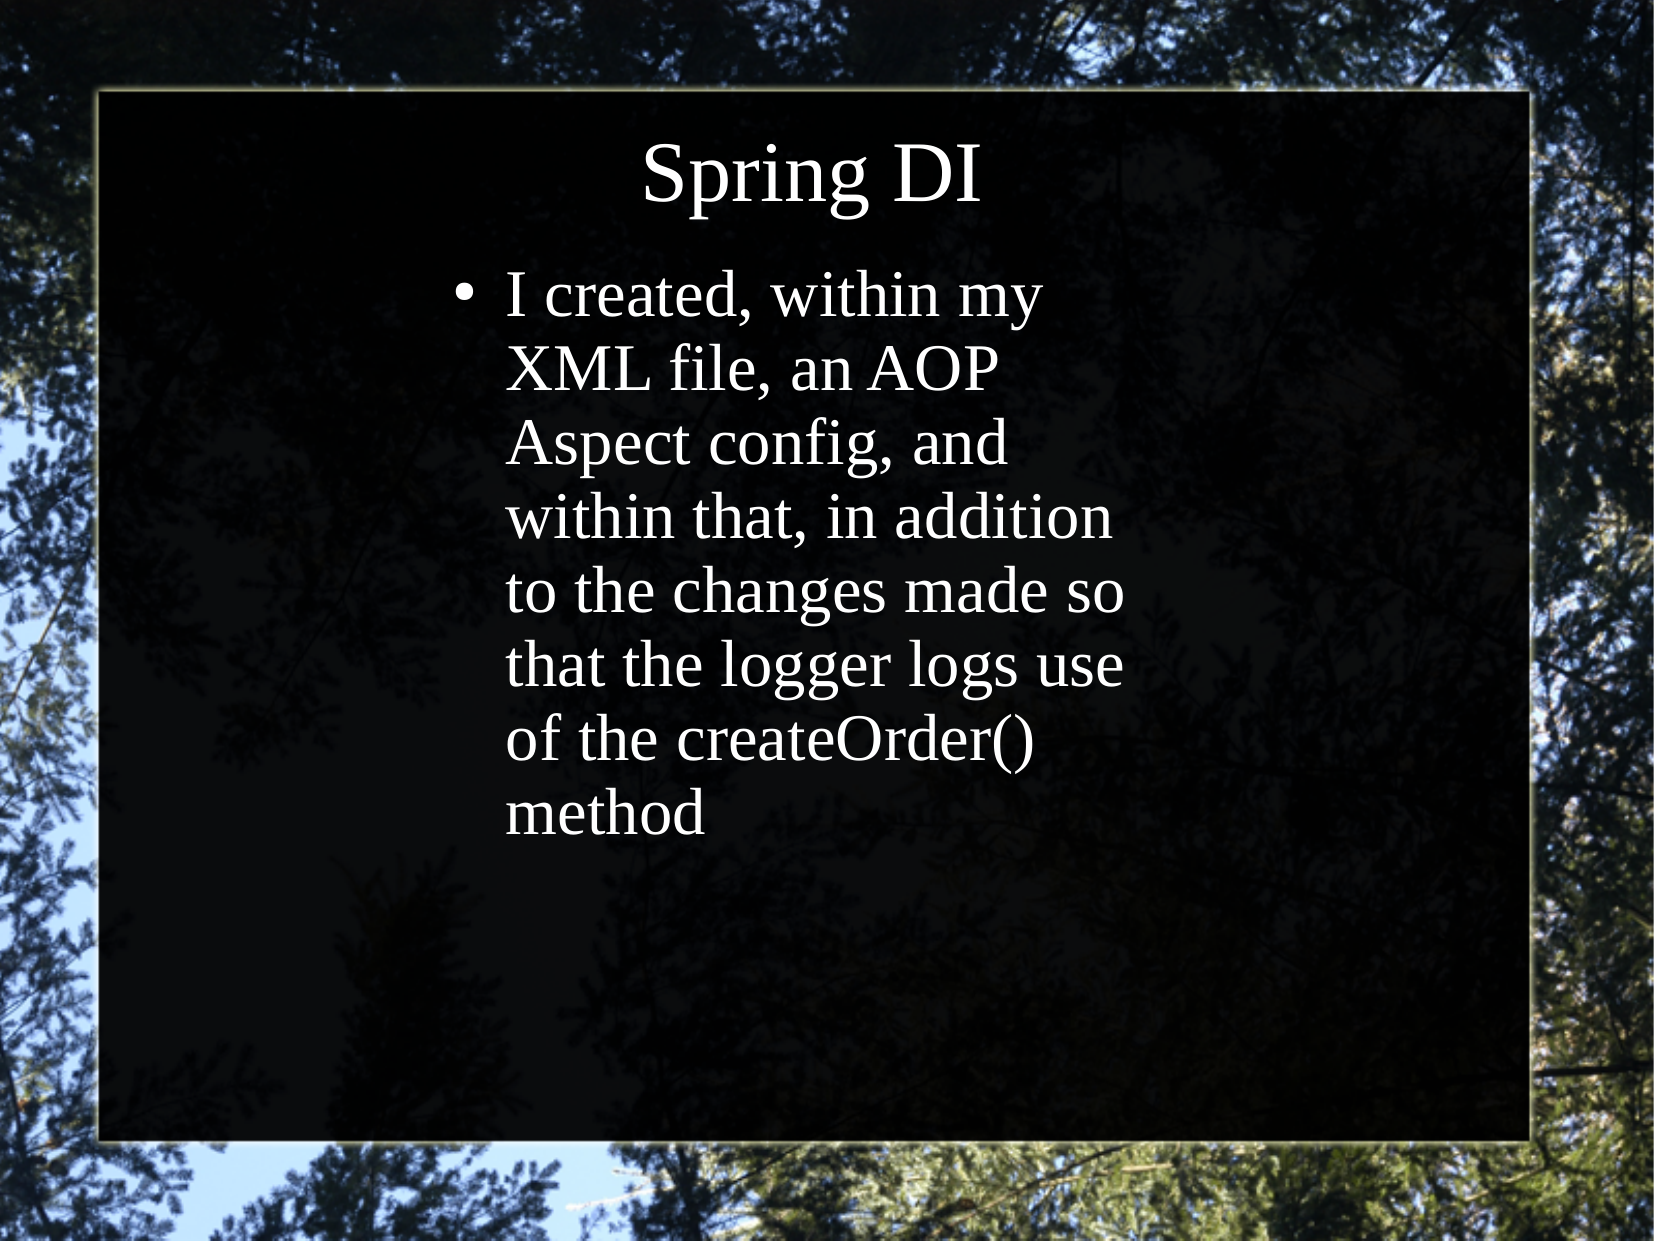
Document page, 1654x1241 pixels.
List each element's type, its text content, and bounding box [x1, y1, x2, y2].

list I created, within my XML file, an AOP Aspect config, and within that, in addition to the changes made so that the logger logs use of the createOrder() method [435, 256, 1142, 1131]
title Spring DI [88, 88, 1536, 257]
picture [0, 0, 1654, 1241]
